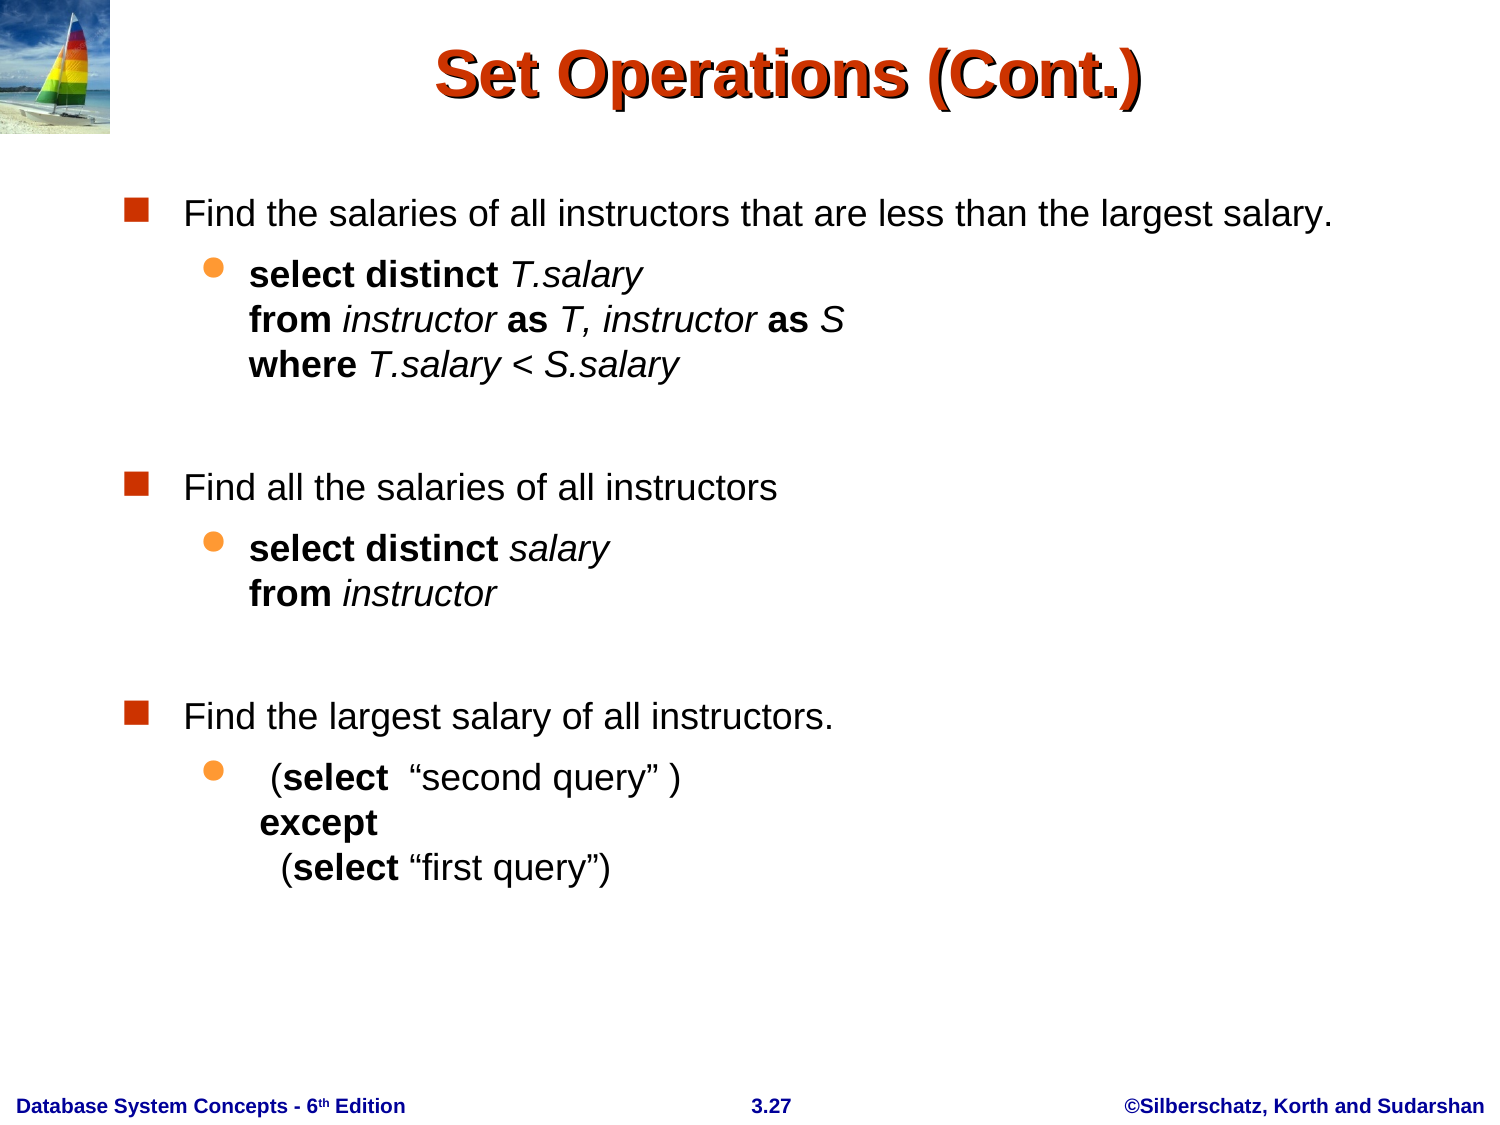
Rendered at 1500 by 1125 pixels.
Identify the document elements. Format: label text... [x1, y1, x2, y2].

list Find the salaries of all instructors that are less than the largest salary. select distinct T.salary from instructor as T, instructor as S where T.salary < S.salary Find all the salaries of all instructors select distinct salary from instructor Find the largest salary of all instructors. (select “second query” ) except (select “first query”) [112, 181, 1497, 971]
picture [0, 0, 110, 134]
title Set Operations (Cont.) [125, 19, 1451, 120]
